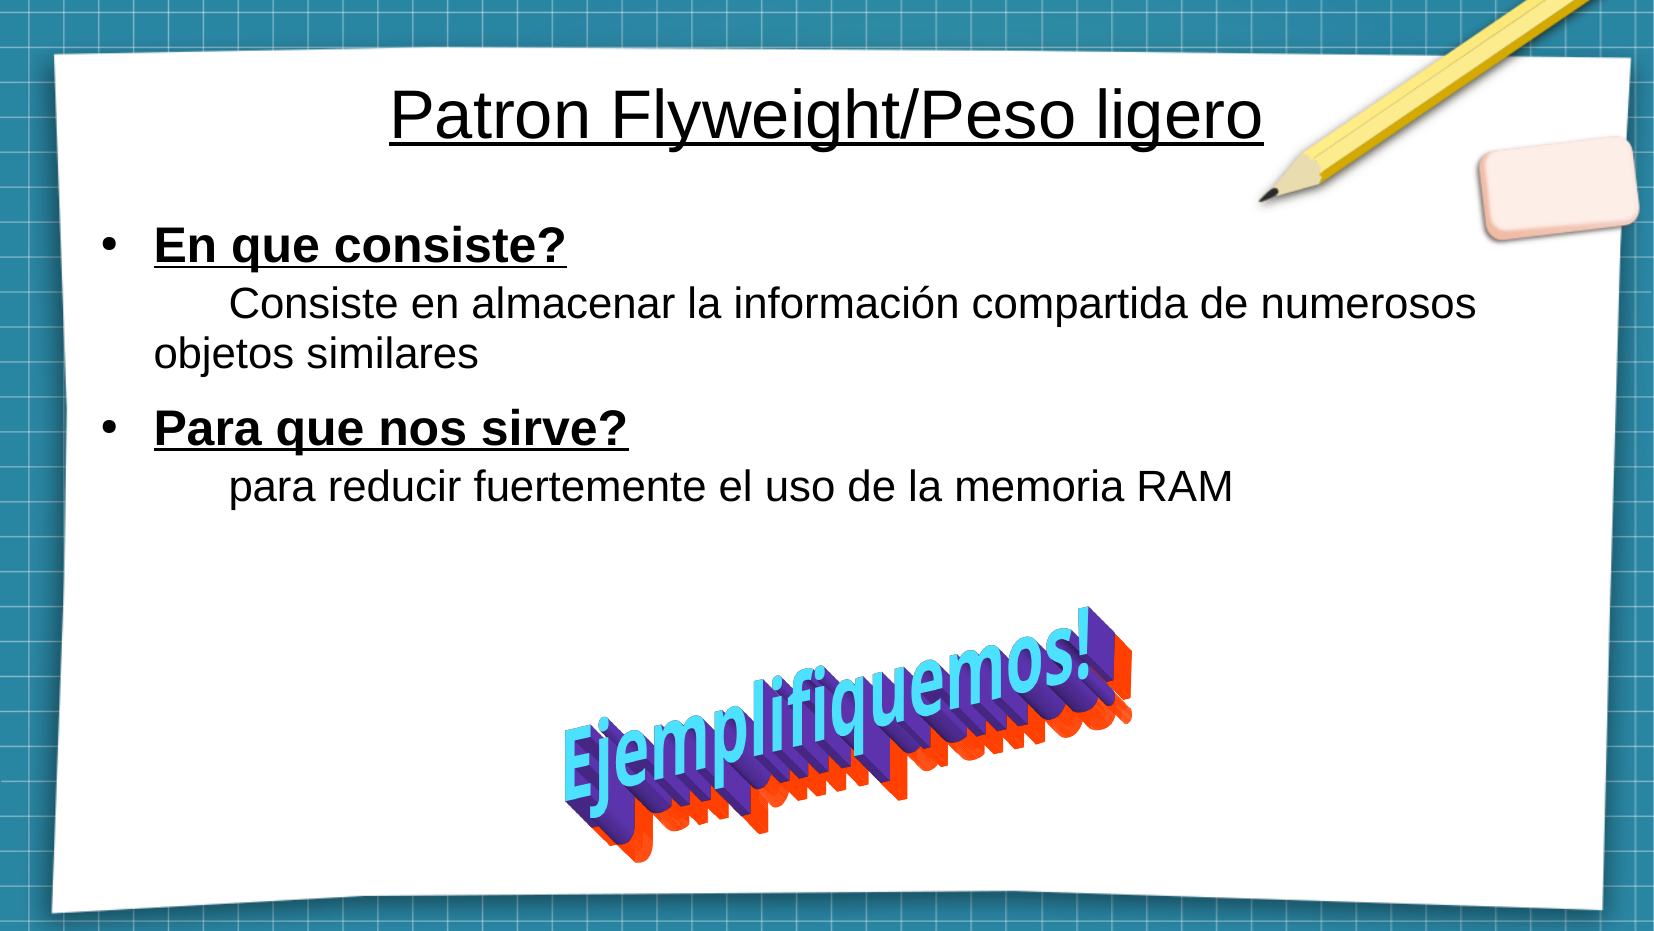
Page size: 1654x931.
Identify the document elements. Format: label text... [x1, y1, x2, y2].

title Patron Flyweight/Peso ligero [82, 37, 1571, 193]
picture [0, 0, 1654, 931]
list En que consiste? Consiste en almacenar la información compartida de numerosos objetos similares Para que nos sirve? para reducir fuertemente el uso de la memoria RAM [82, 217, 1571, 601]
